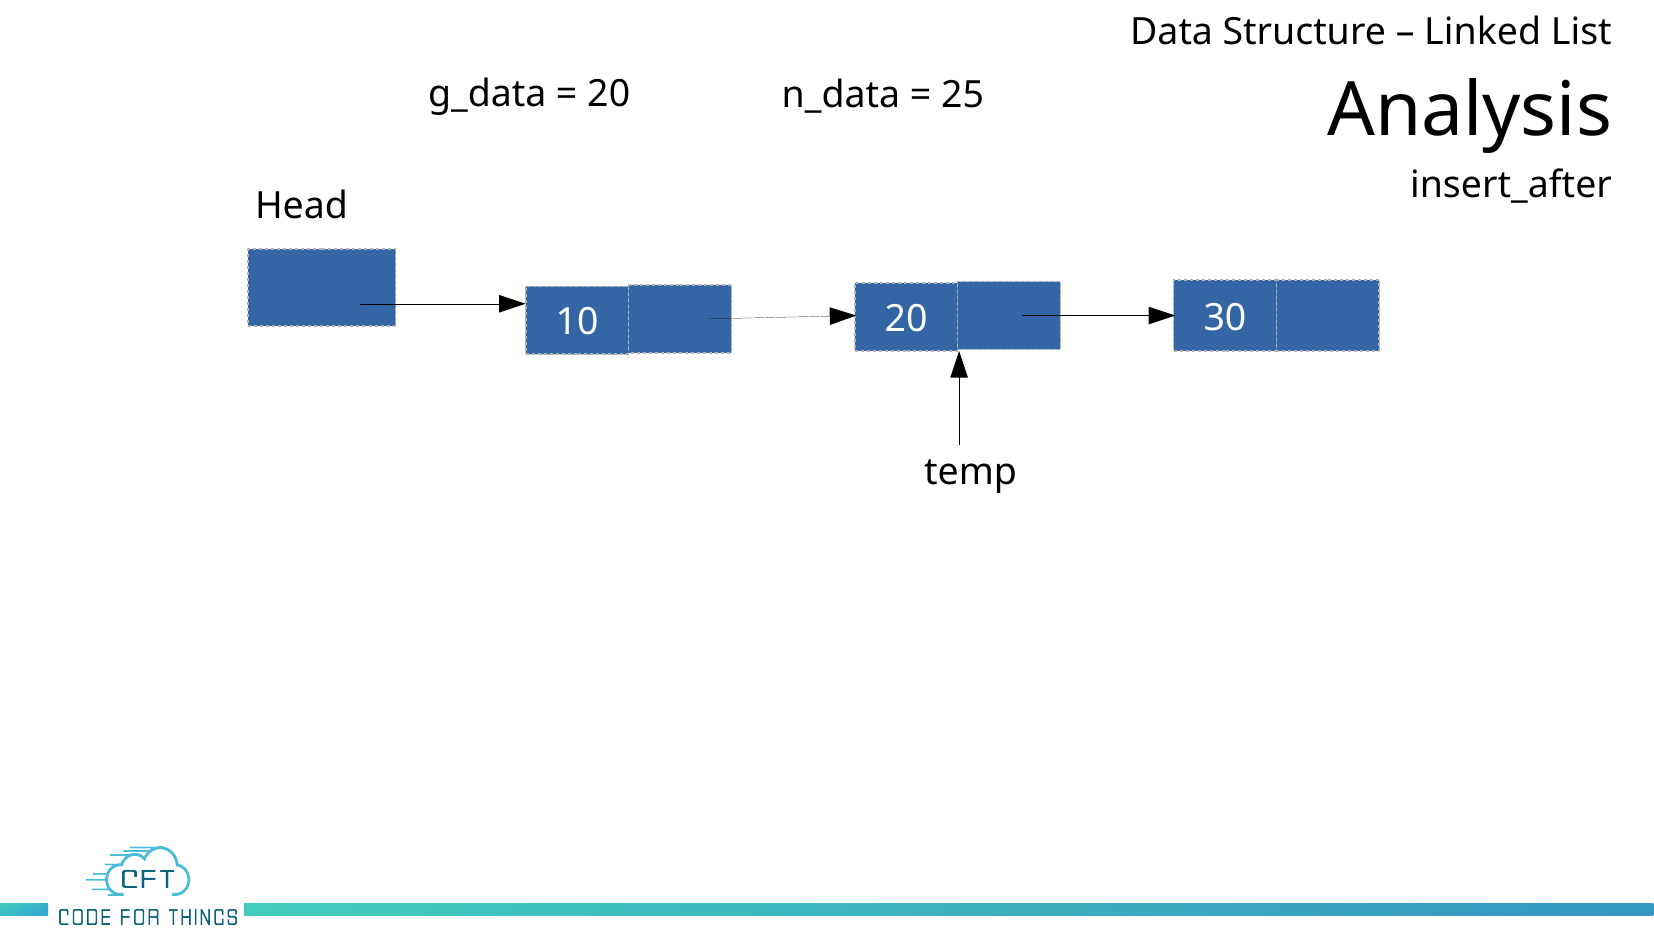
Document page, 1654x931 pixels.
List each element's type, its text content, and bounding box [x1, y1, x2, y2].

text_box g_data = 20 [413, 59, 766, 130]
text_box 10 [525, 286, 629, 355]
text_box [248, 251, 396, 326]
text_box Head [240, 171, 407, 251]
text_box temp [909, 437, 1073, 508]
text_box 20 [854, 283, 958, 351]
picture [59, 846, 237, 925]
text_box 30 [1173, 280, 1277, 351]
text_box n_data = 25 [766, 59, 1052, 130]
title Data Structure – Linked List Analysis insert_after [1093, 0, 1613, 216]
text_box [1277, 280, 1380, 351]
text_box [957, 281, 1061, 350]
text_box [628, 284, 732, 353]
